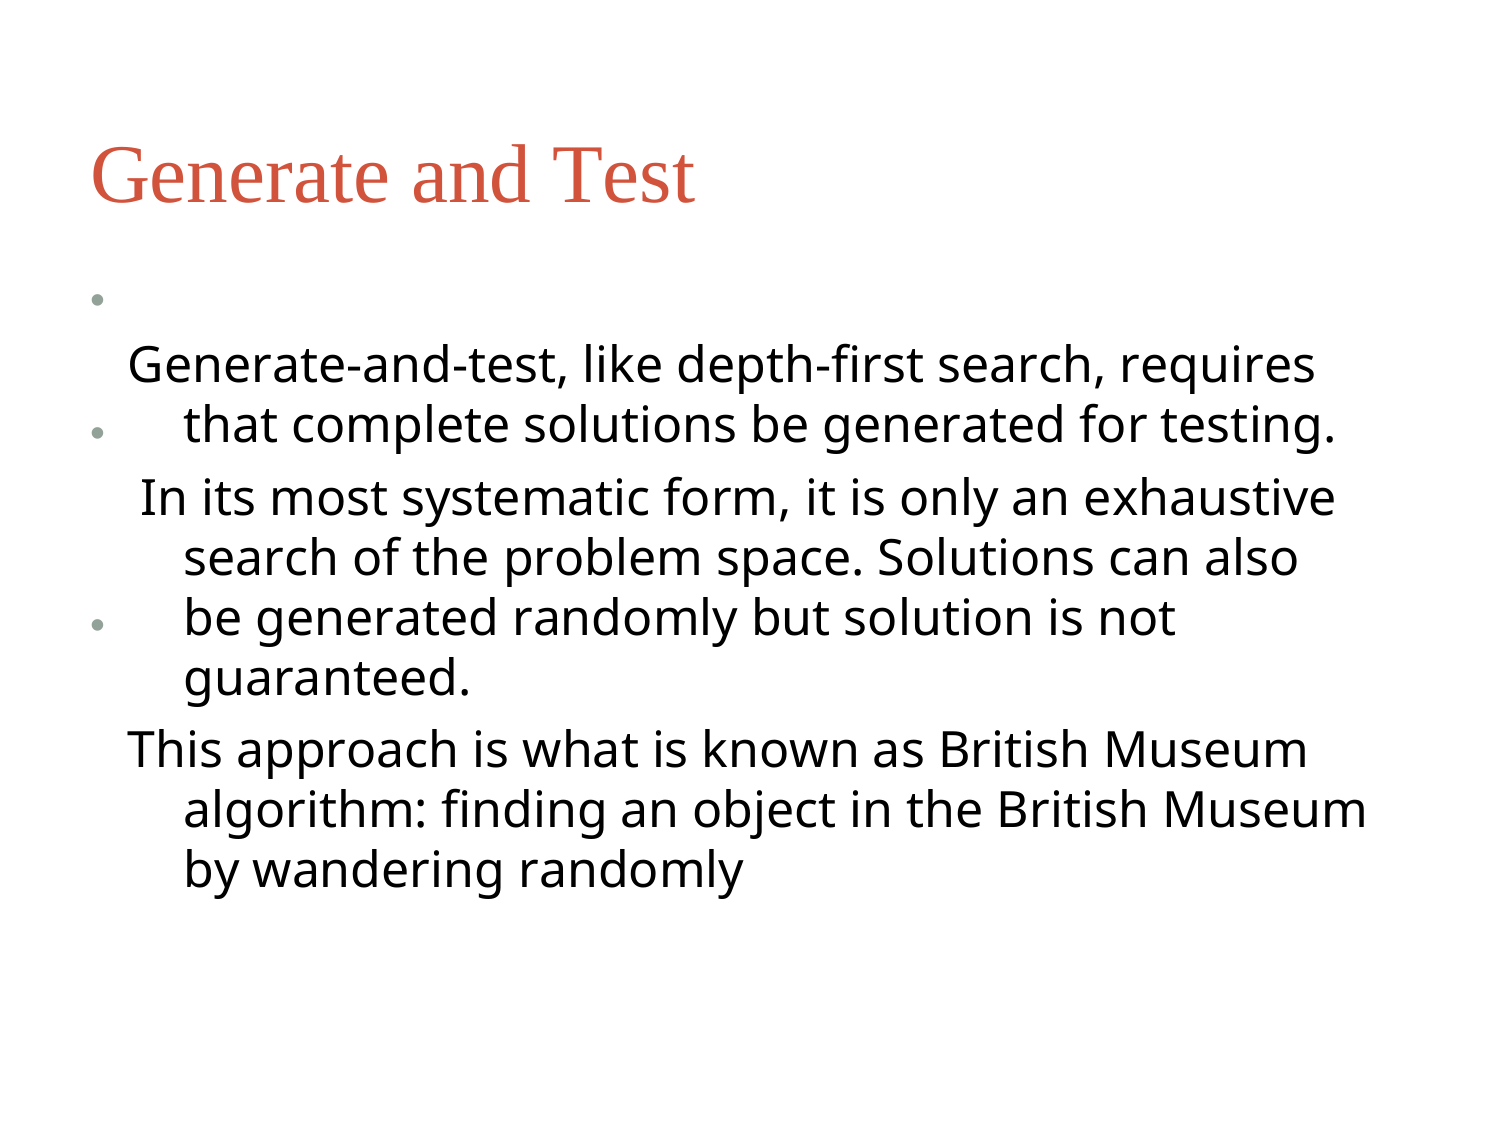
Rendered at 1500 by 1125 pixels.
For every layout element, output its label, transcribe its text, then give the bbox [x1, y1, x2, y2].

title [112, 92, 1387, 295]
text_box Generate and Test [75, 87, 1426, 250]
text_box Generate-and-test, like depth-first search, requires that complete solutions be generated for testing. In its most systematic form, it is only an exhaustive search of the problem space. Solutions can also be generated randomly but solution is not guaranteed. This approach is what is known as British Museum algorithm: finding an object in the British Museum by wandering randomly. [75, 262, 1426, 1063]
list Generate-and-test, like depth-first search, requires that complete solutions be generated for testing. In its most systematic form, it is only an exhaustive search of the problem space. Solutions can also be generated randomly but solution is not guaranteed. This approach is what is known as British Museum algorithm: finding an object in the British Museum by wandering randomly [112, 324, 1387, 999]
text_box Generate and Test [102, 152, 112, 197]
